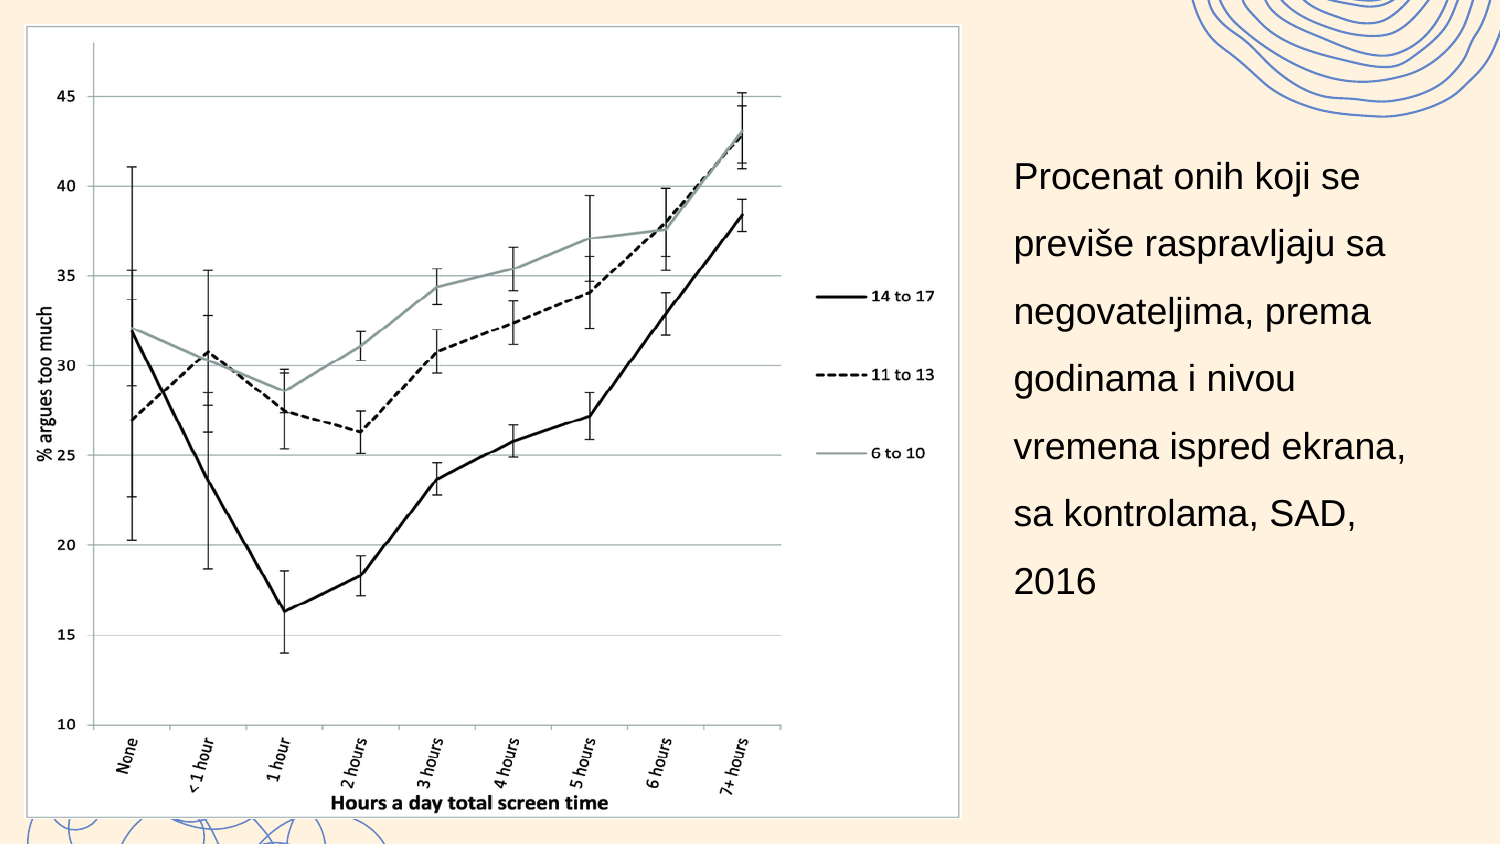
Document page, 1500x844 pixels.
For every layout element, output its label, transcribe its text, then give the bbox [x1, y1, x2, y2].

picture [24, 24, 962, 819]
text_box Procenat onih koji se previše raspravljaju sa negovateljima, prema godinama i nivou vremena ispred ekrana, sa kontrolama, SAD, 2016 [998, 114, 1464, 617]
